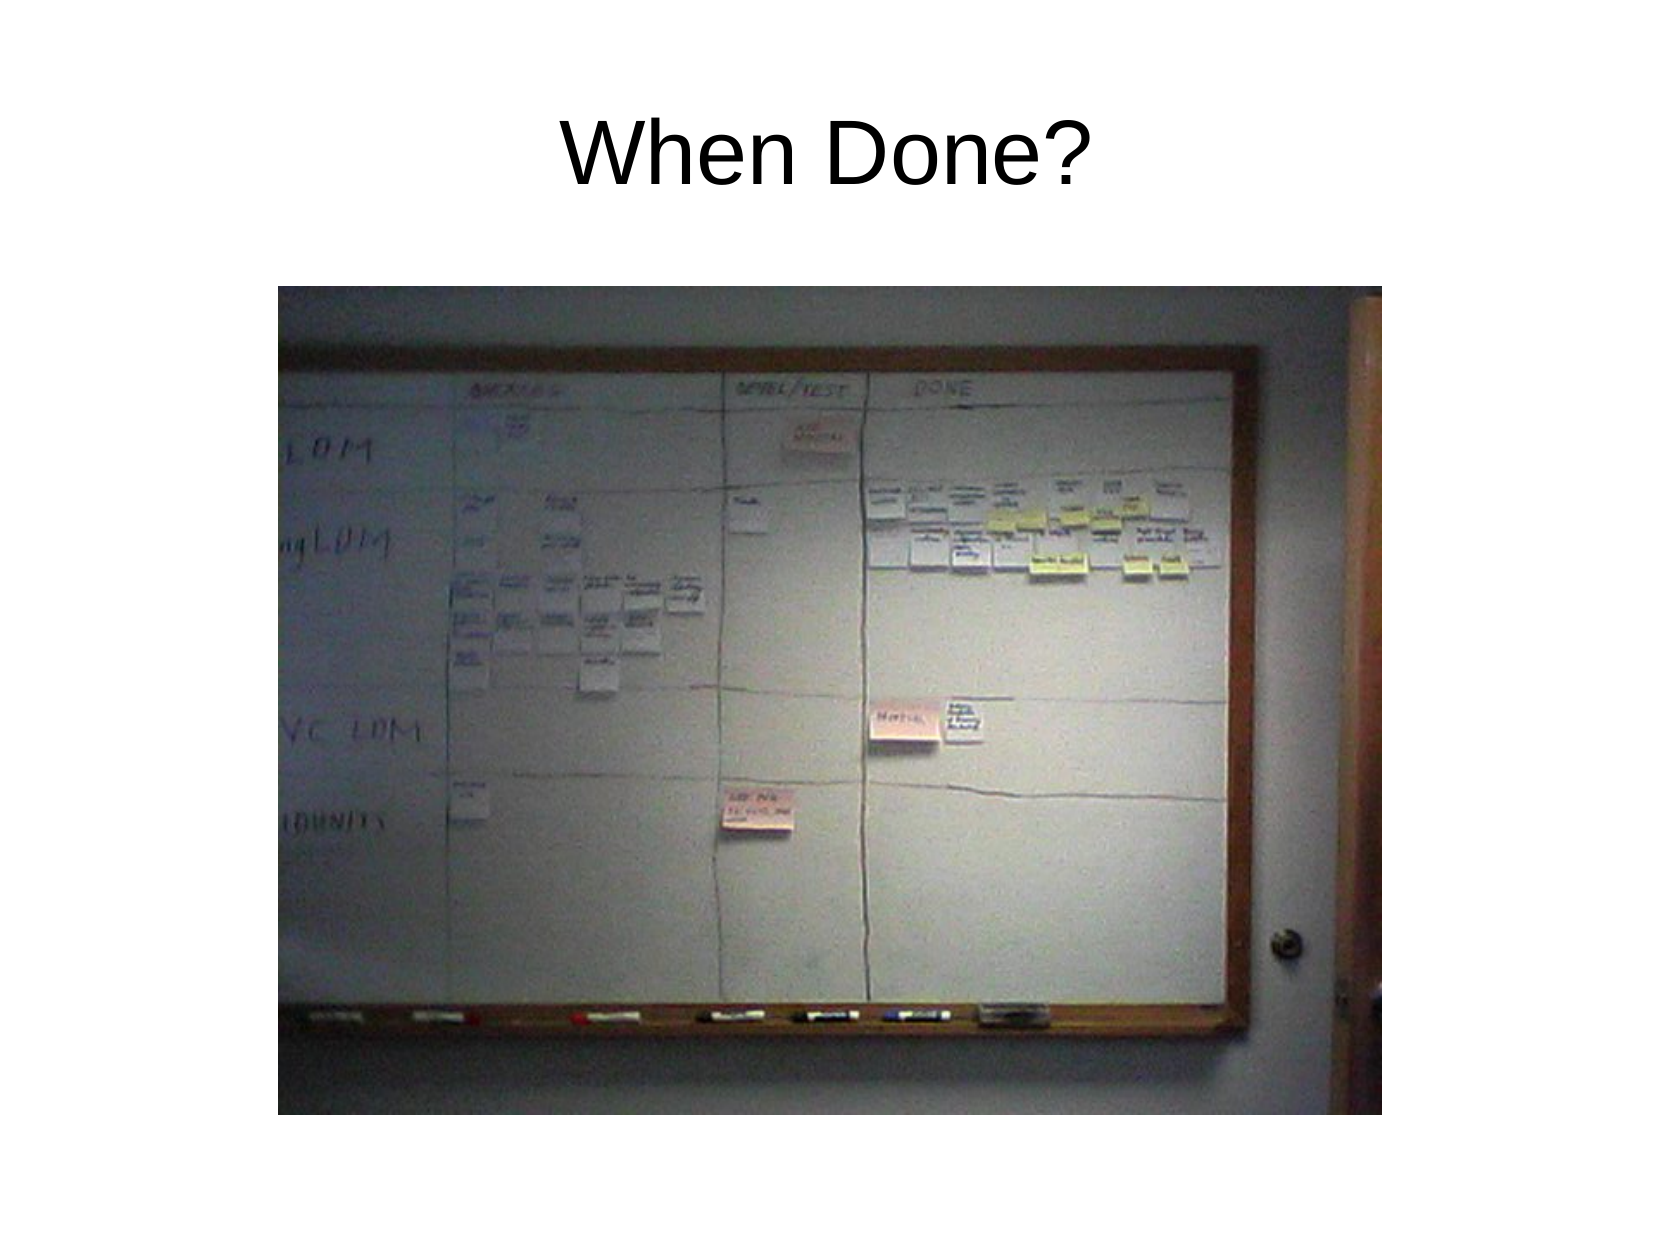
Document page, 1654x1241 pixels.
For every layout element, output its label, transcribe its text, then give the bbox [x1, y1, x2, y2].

title When Done? [82, 49, 1571, 257]
picture [278, 286, 1382, 1115]
